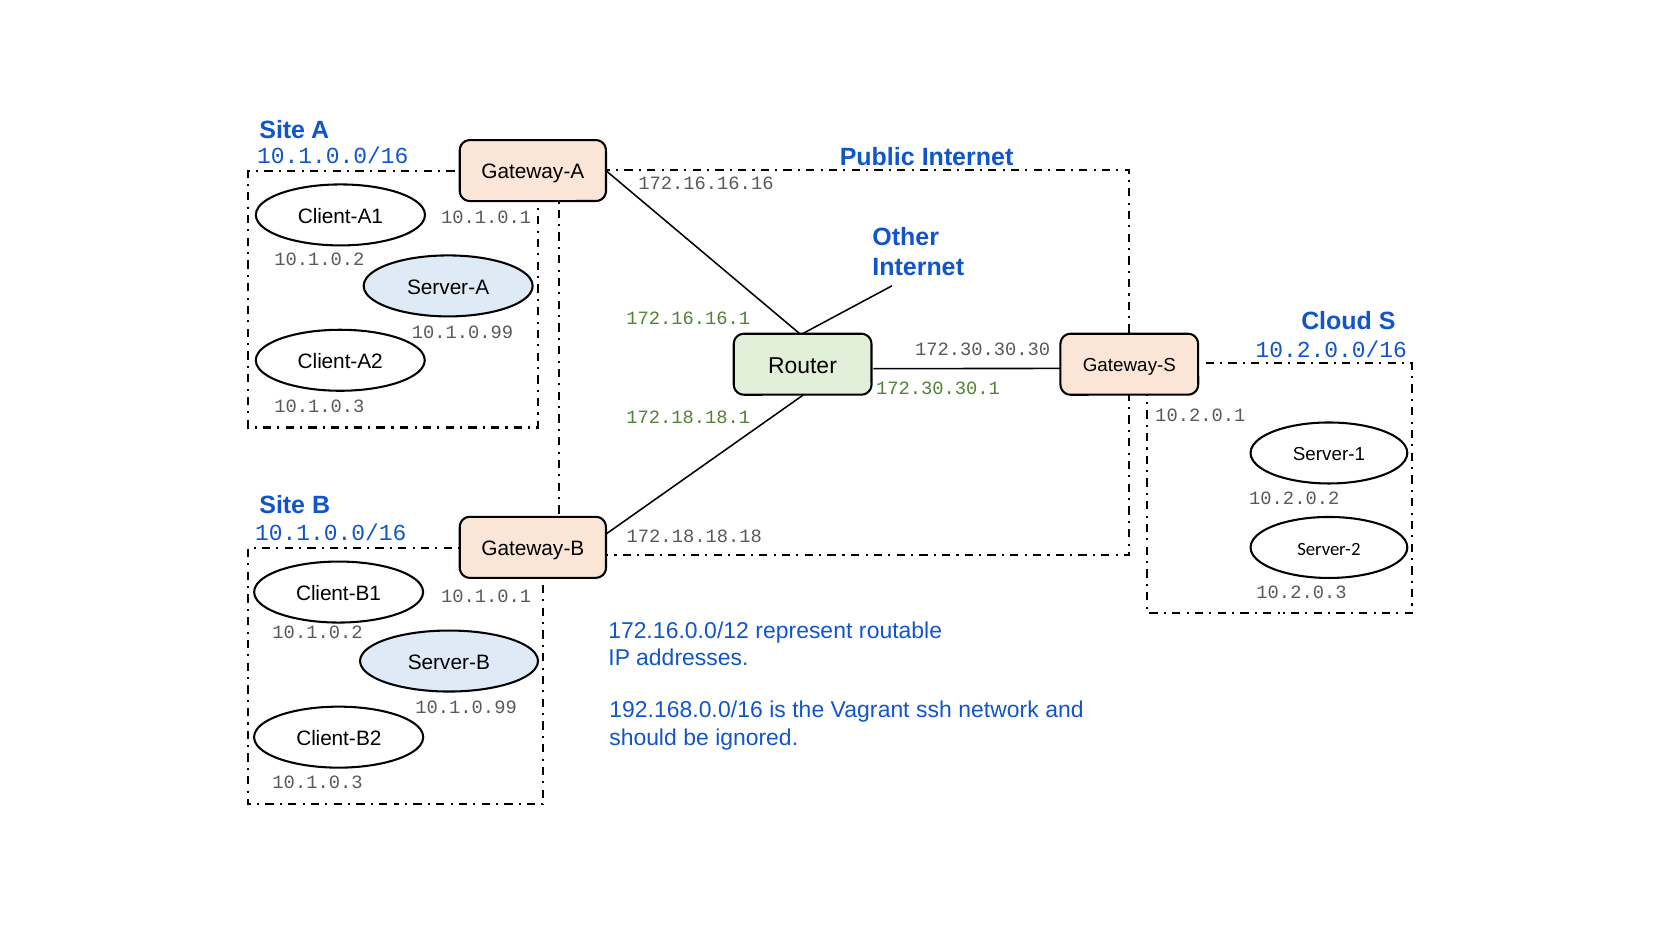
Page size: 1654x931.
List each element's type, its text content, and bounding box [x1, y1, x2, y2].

text_box 10.2.0.1 [1140, 394, 1319, 432]
text_box 10.1.0.2 [257, 611, 385, 649]
text_box 10.2.0.2 [1234, 478, 1413, 516]
text_box 10.1.0.2 [259, 238, 387, 276]
text_box Gateway-S [1060, 333, 1199, 395]
text_box 10.1.0.3 [257, 762, 385, 800]
text_box 10.2.0.0/16 [1181, 326, 1422, 376]
text_box Cloud S [1286, 297, 1435, 334]
text_box 10.1.0.3 [259, 385, 387, 423]
text_box Gateway-B [459, 516, 607, 578]
text_box Router [733, 333, 872, 395]
text_box 192.168.0.0/16 is the Vagrant ssh network and should be ignored. [594, 687, 1110, 761]
text_box 10.2.0.3 [1241, 572, 1436, 617]
text_box 10.1.0.99 [400, 687, 547, 725]
text_box Other Internet [857, 212, 1016, 286]
text_box Server-2 [1250, 516, 1408, 572]
text_box 10.1.0.0/16 [242, 133, 443, 177]
text_box 172.16.16.16 [623, 162, 793, 200]
text_box 172.30.30.1 [861, 368, 1031, 406]
text_box 10.1.0.0/16 [240, 509, 441, 554]
text_box 172.18.18.1 [611, 397, 769, 434]
text_box Client-A1 [255, 184, 425, 241]
text_box 10.1.0.99 [396, 312, 544, 349]
text_box Site B [244, 481, 393, 519]
text_box 172.30.30.30 [900, 329, 1070, 364]
text_box Client-B1 [254, 561, 424, 618]
text_box 10.1.0.1 [425, 576, 554, 614]
text_box Gateway-A [459, 140, 607, 202]
text_box Server-A [363, 255, 533, 312]
text_box 172.18.18.18 [611, 516, 781, 554]
text_box Server-B [360, 630, 539, 687]
text_box Public Internet [824, 133, 1085, 170]
text_box 10.1.0.1 [425, 197, 554, 235]
text_box Client-A2 [255, 329, 425, 386]
text_box 172.16.16.1 [611, 298, 781, 336]
text_box Server-1 [1250, 422, 1408, 478]
text_box Client-B2 [254, 706, 424, 763]
text_box Site A [244, 106, 393, 143]
text_box 172.16.0.0/12 represent routable IP addresses. [593, 607, 979, 700]
